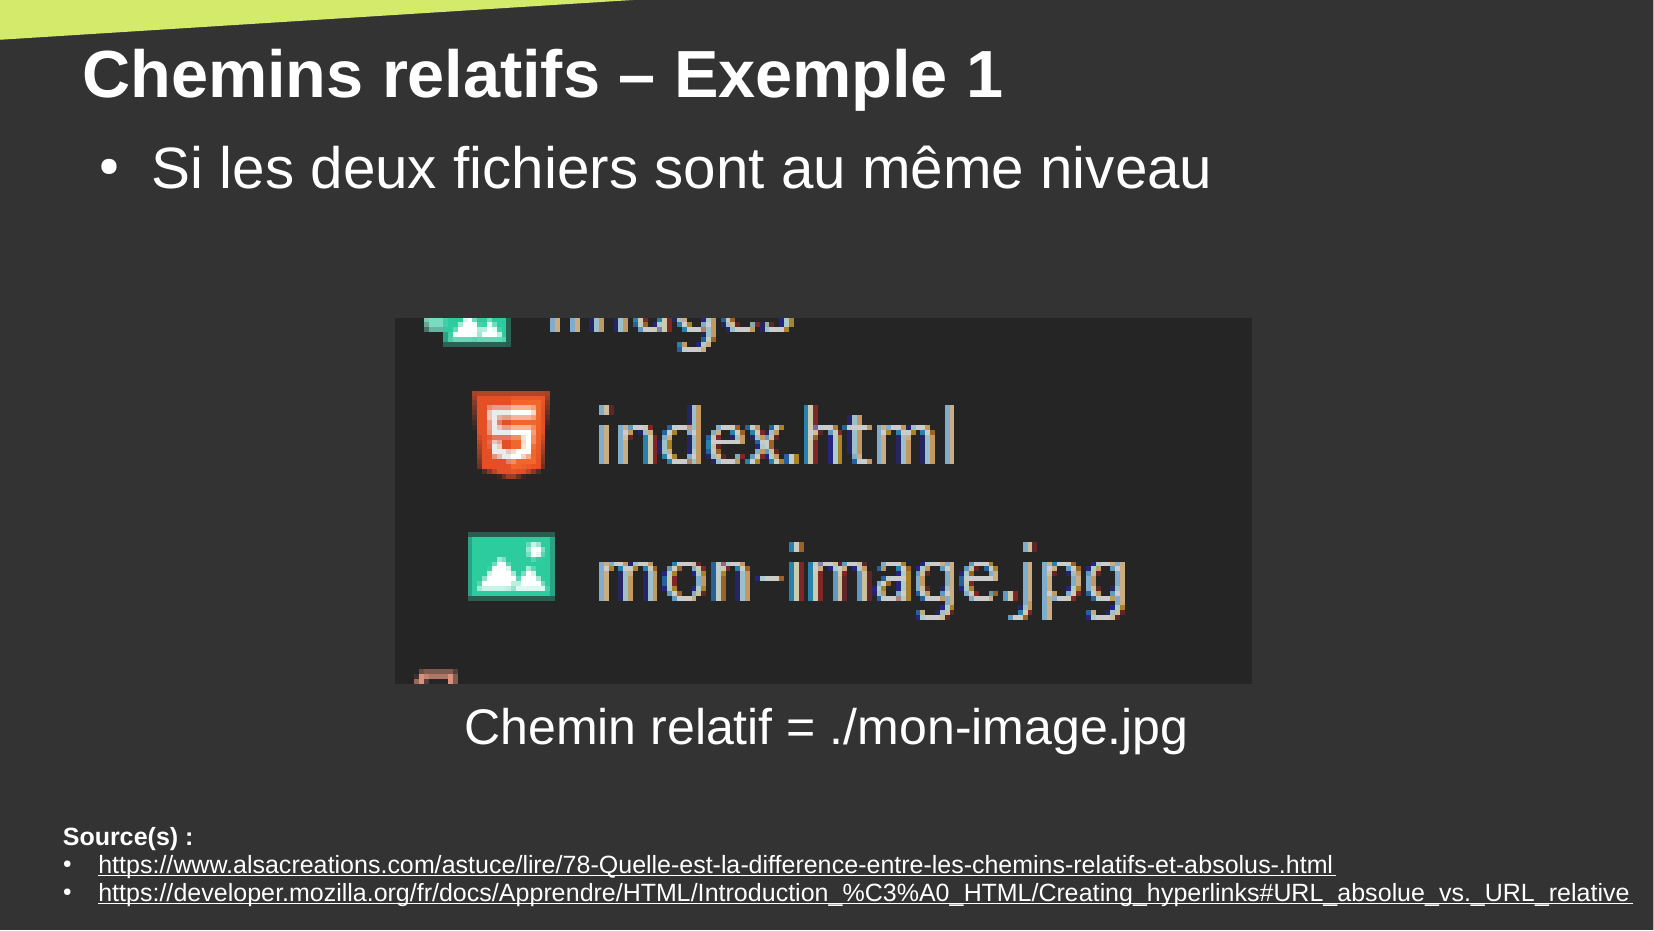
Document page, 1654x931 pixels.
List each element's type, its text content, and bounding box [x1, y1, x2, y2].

text_box Source(s) : https://www.alsacreations.com/astuce/lire/78-Quelle-est-la-difference-entre-les-chemins-relatifs-et-absolus-.html https://developer.mozilla.org/fr/docs/Apprendre/HTML/Introduction_%C3%A0_HTML/Creating_hyperlinks#URL_absolue_vs._URL_relative [48, 815, 1654, 915]
title Chemins relatifs – Exemple 1 [82, 37, 1571, 122]
picture [395, 318, 1252, 684]
list Si les deux fichiers sont au même niveau [80, 135, 1546, 302]
title Chemin relatif = ./mon-image.jpg [358, 699, 1296, 762]
text_box [0, 0, 633, 40]
